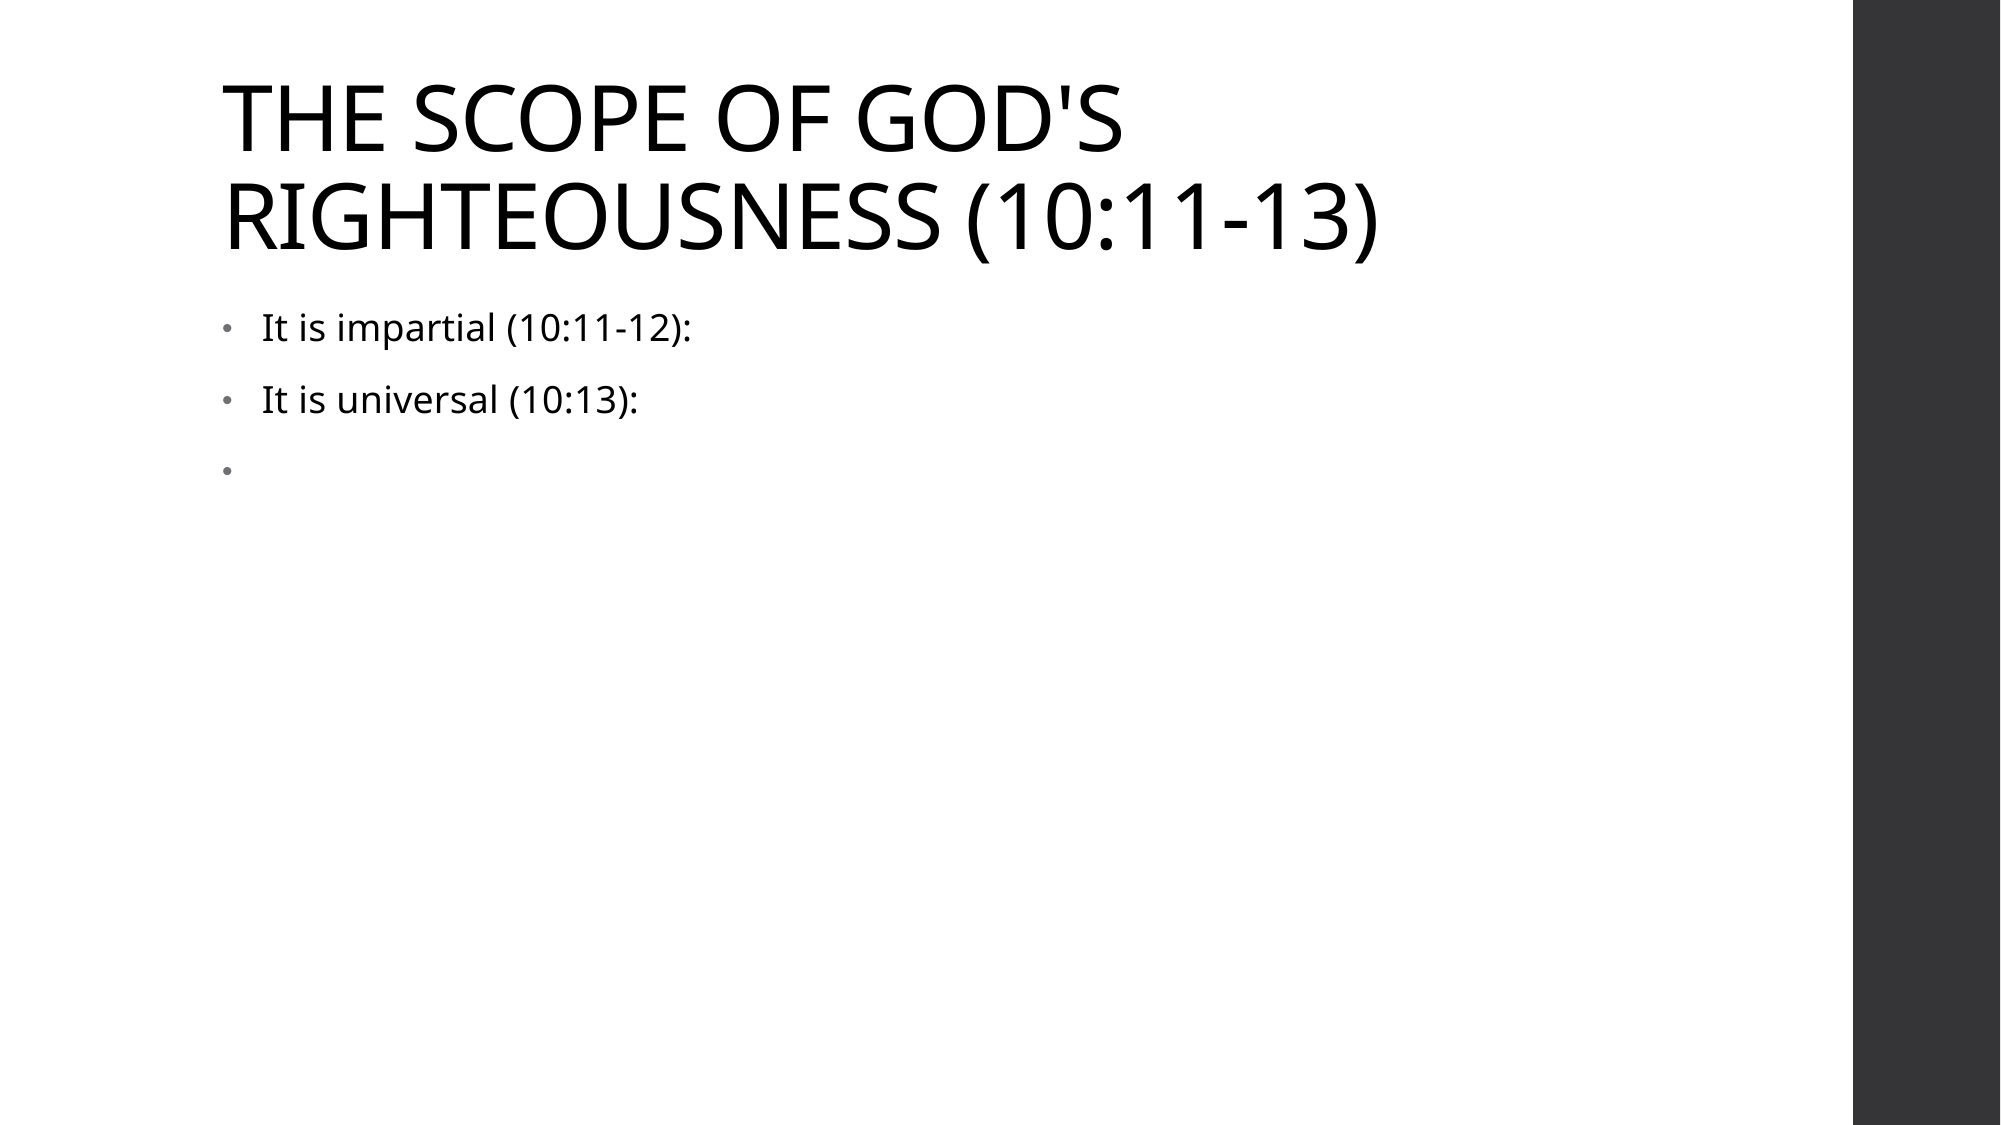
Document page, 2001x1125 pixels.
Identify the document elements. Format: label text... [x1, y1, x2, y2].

title THE SCOPE OF GOD'S RIGHTEOUSNESS (10:11-13) [206, 60, 1797, 278]
list It is impartial (10:11-12): It is universal (10:13): [206, 299, 1617, 1014]
